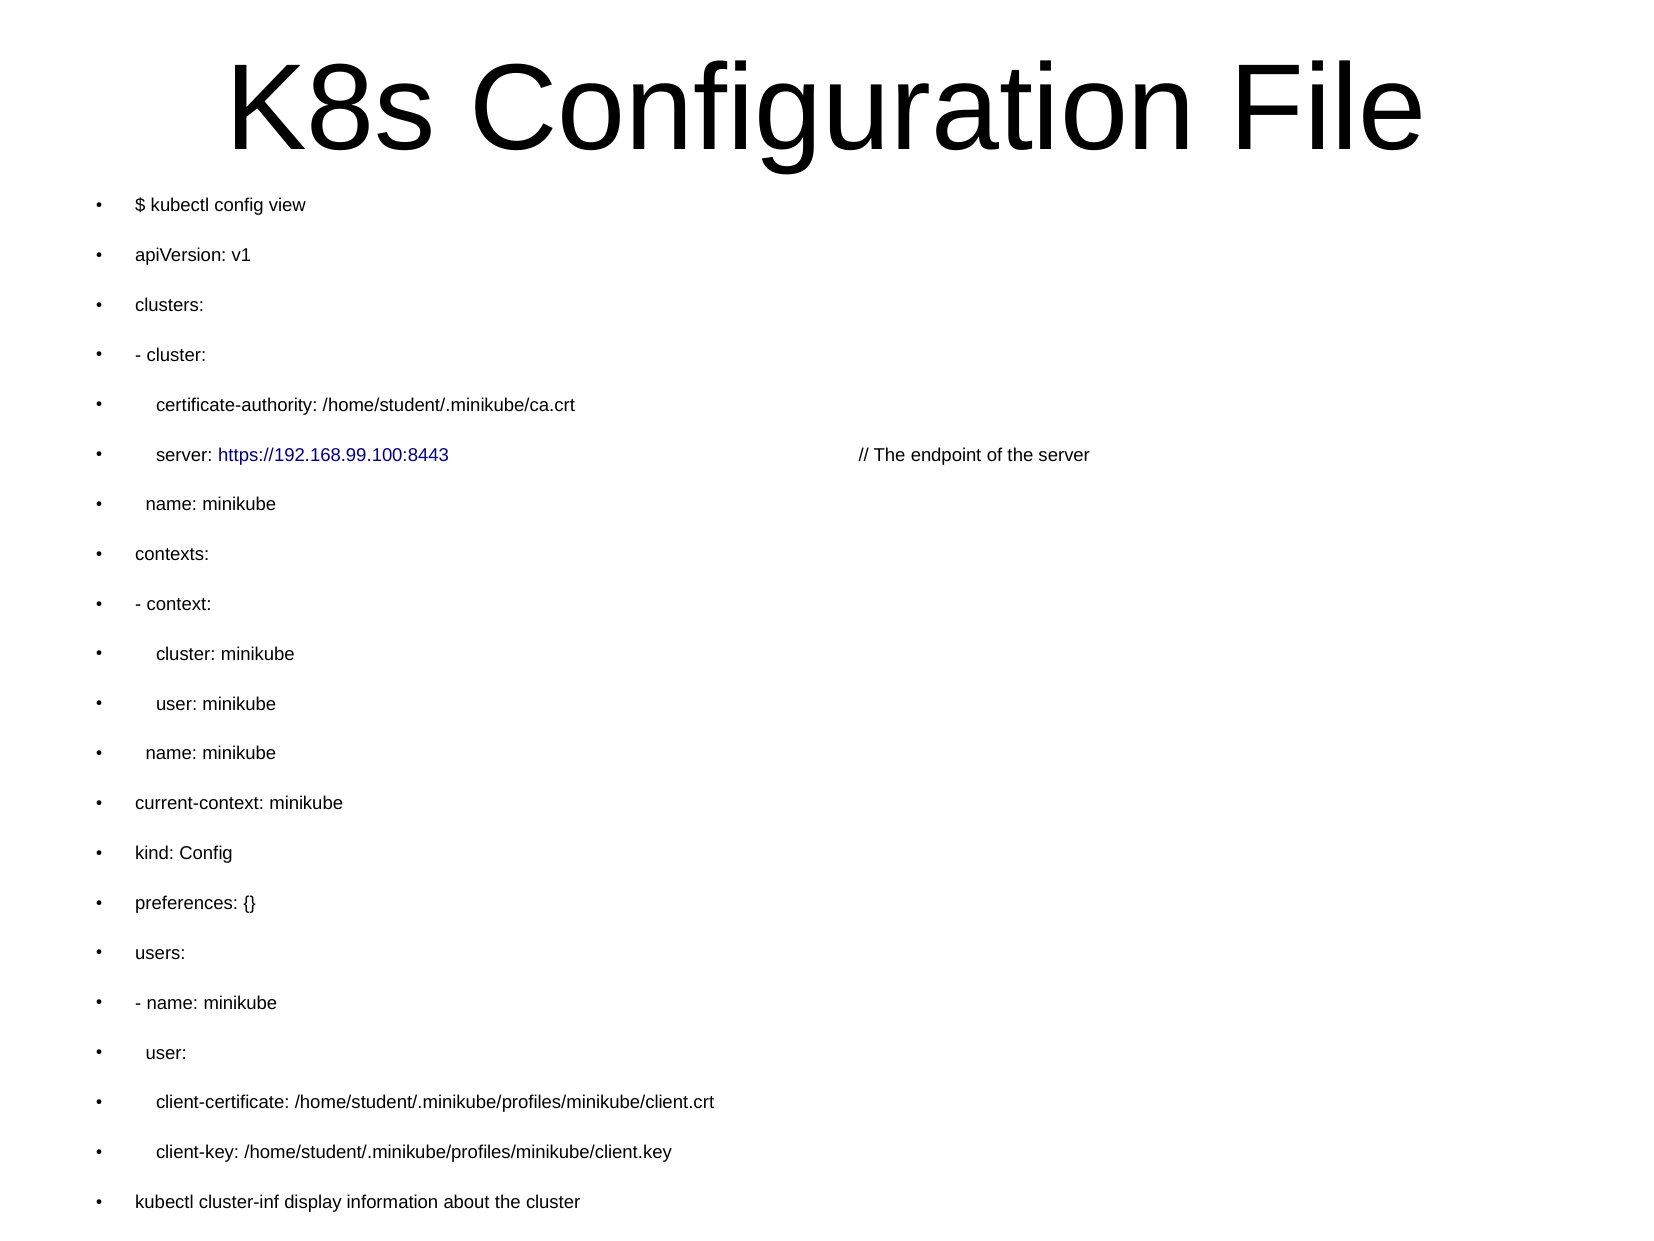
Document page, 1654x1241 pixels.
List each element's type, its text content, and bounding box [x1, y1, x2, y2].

title K8s Configuration File [82, 38, 1571, 176]
list $ kubectl config view apiVersion: v1 clusters: - cluster: certificate-authority: /home/student/.minikube/ca.crt server: https://192.168.99.100:8443 // The endpoint of the server name: minikube contexts: - context: cluster: minikube user: minikube name: minikube current-context: minikube kind: Config preferences: {} users: - name: minikube user: client-certificate: /home/student/.minikube/profiles/minikube/client.crt client-key: /home/student/.minikube/profiles/minikube/client.key kubectl cluster-inf display information about the cluster [82, 195, 1636, 1216]
